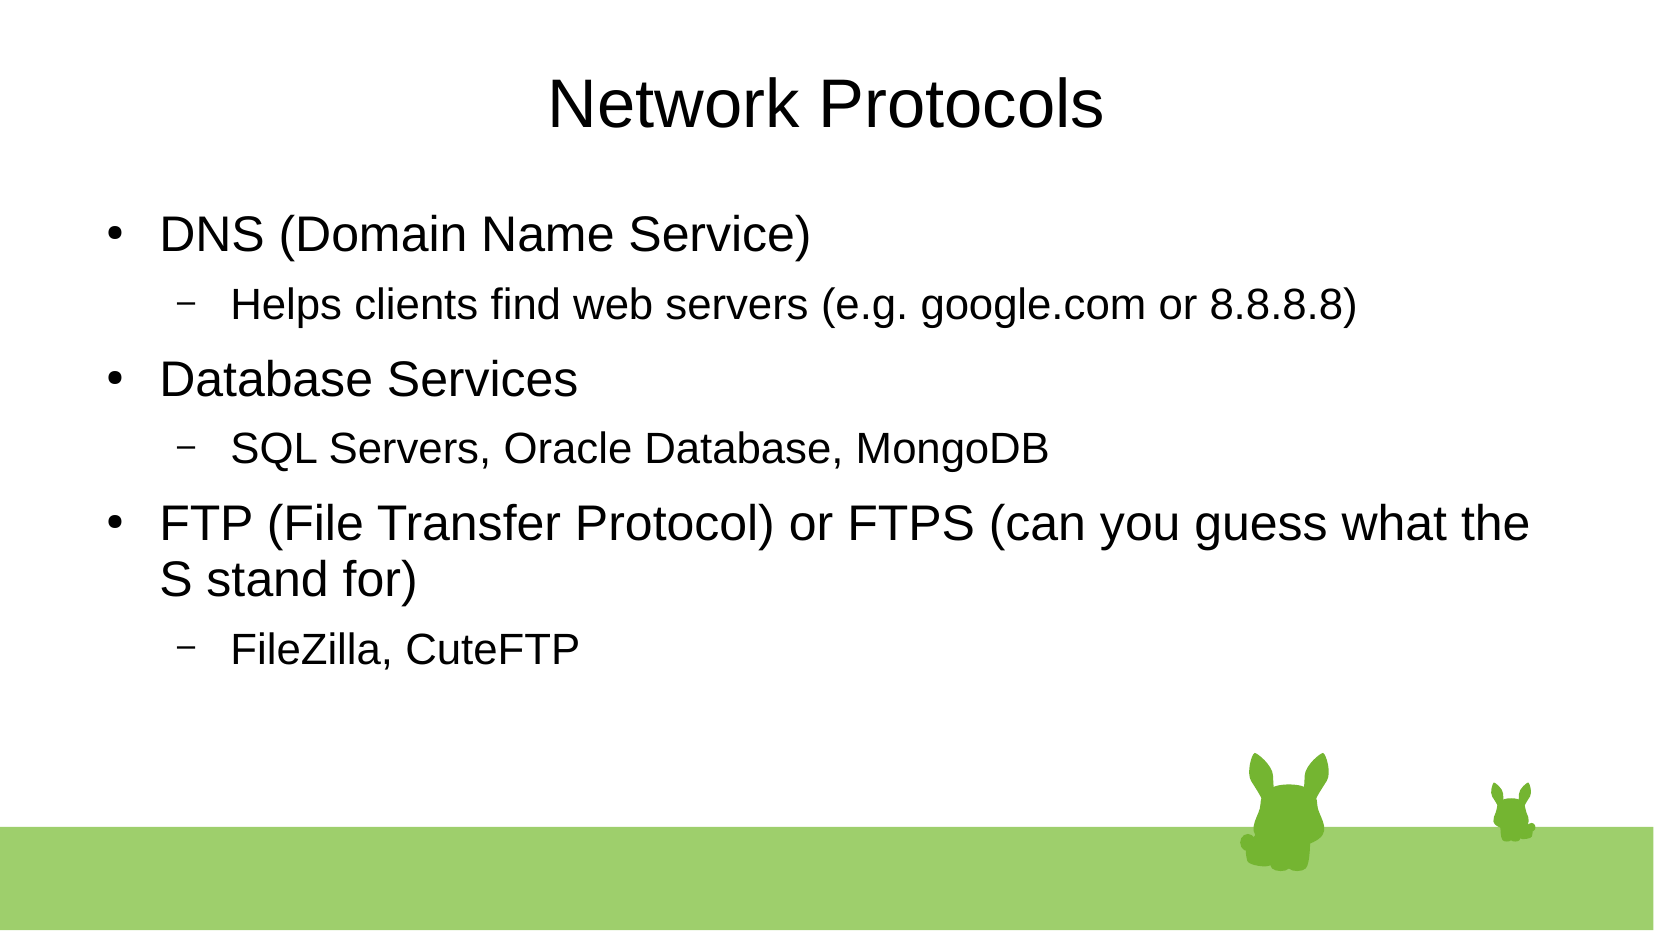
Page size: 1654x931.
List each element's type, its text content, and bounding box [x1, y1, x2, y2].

title Network Protocols [88, 29, 1565, 178]
list DNS (Domain Name Service) Helps clients find web servers (e.g. google.com or 8.8.8.8) Database Services SQL Servers, Oracle Database, MongoDB FTP (File Transfer Protocol) or FTPS (can you guess what the S stand for) FileZilla, CuteFTP [88, 206, 1565, 739]
